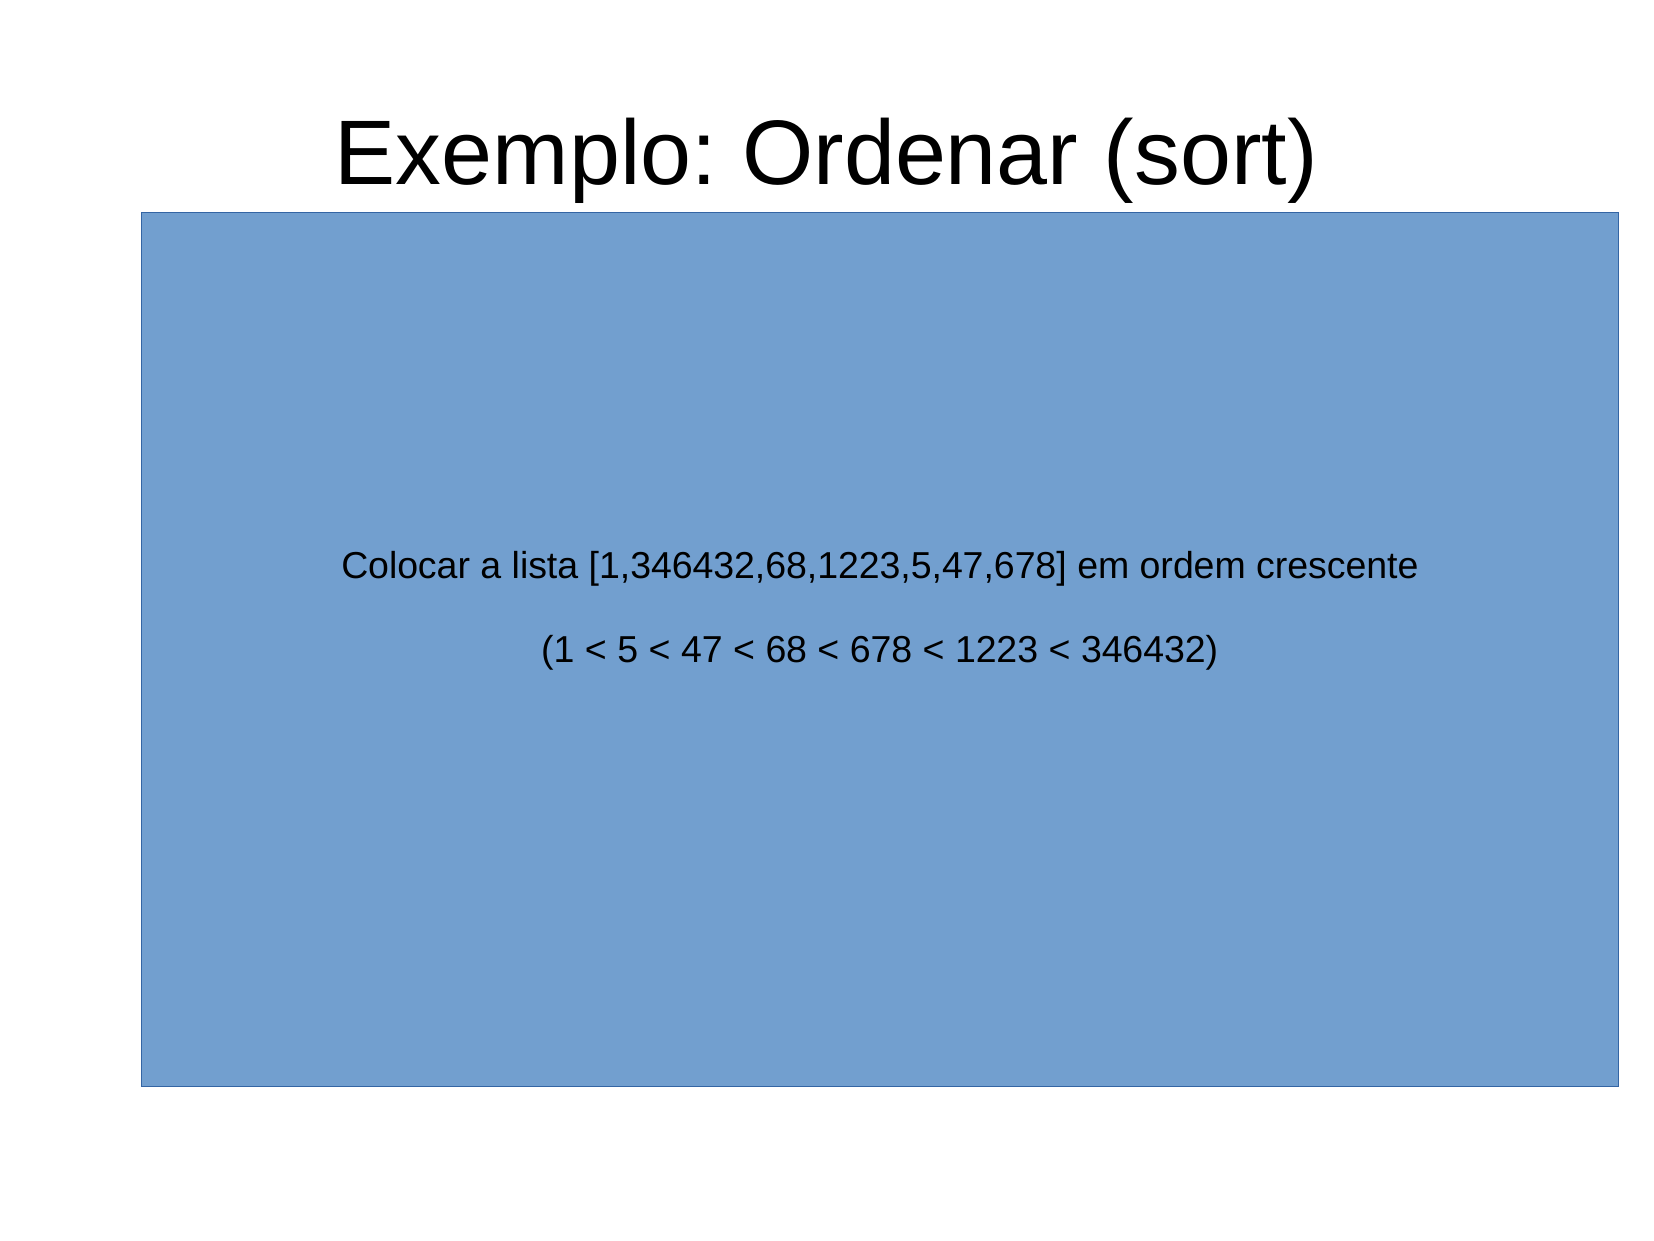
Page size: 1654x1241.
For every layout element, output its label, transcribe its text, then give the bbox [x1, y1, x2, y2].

title Exemplo: Ordenar (sort) [82, 49, 1571, 257]
text_box Colocar a lista [1,346432,68,1223,5,47,678] em ordem crescente (1 < 5 < 47 < 68 < 678 < 1223 < 346432) [141, 212, 1619, 1087]
